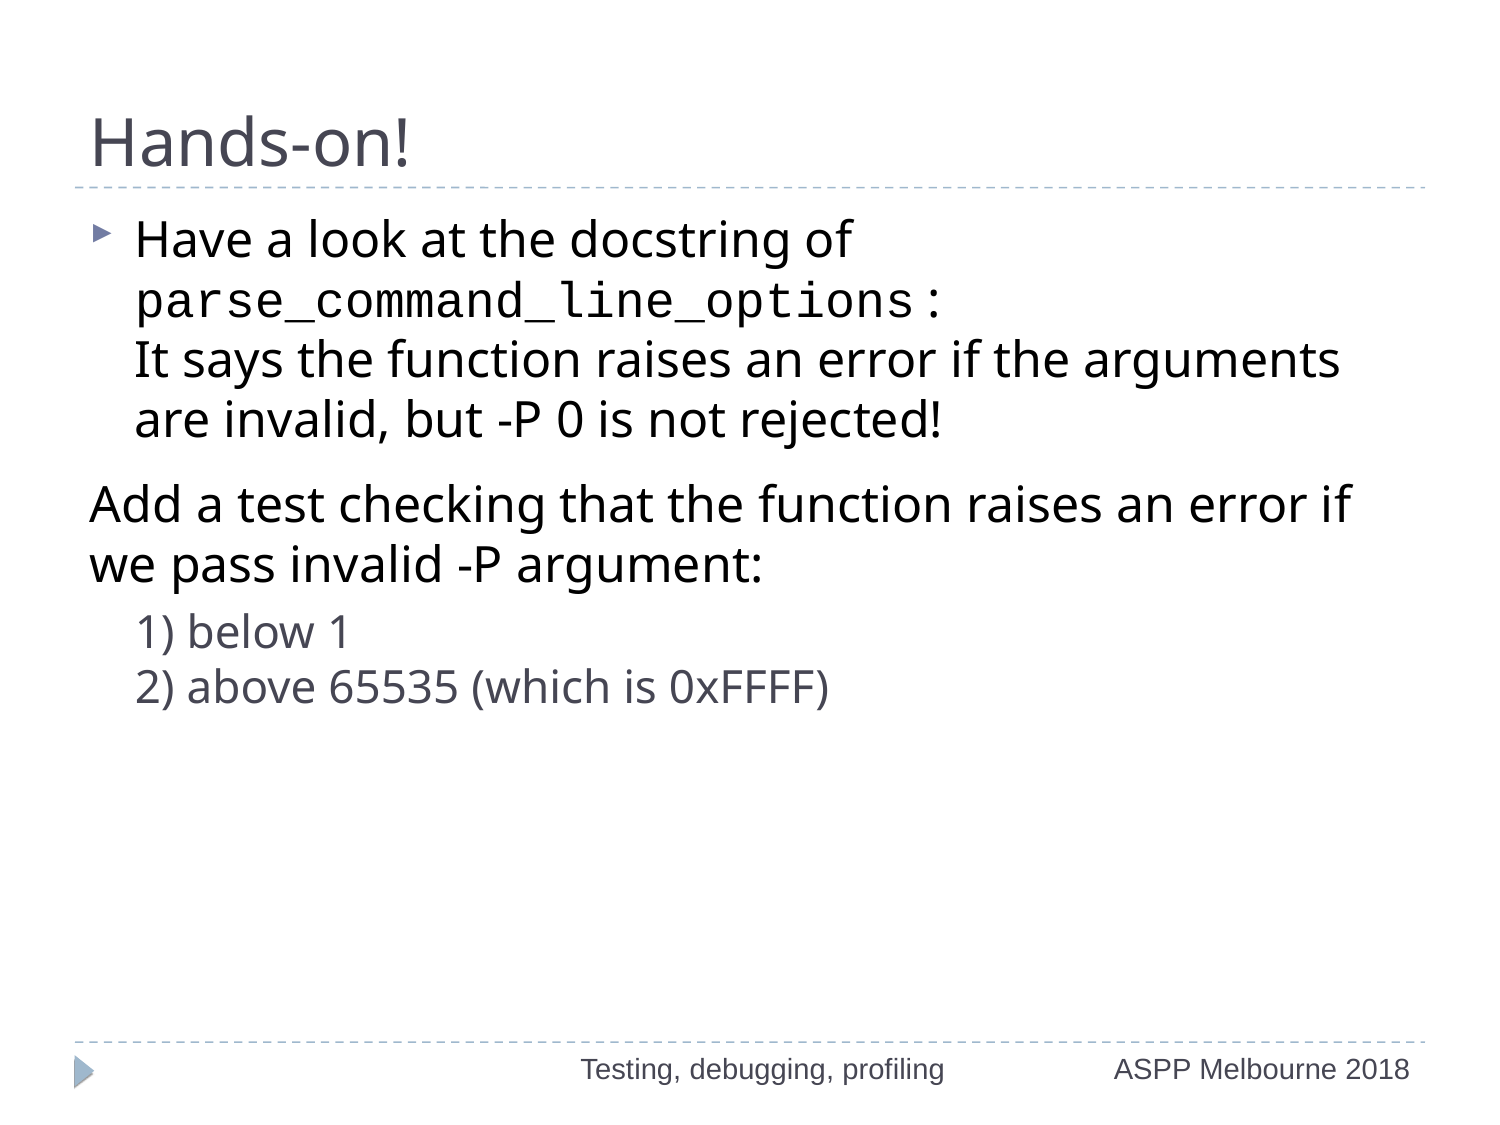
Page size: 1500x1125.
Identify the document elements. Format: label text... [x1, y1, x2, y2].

slide_number ASPP Melbourne 2018 [1051, 1042, 1426, 1103]
title Hands-on! [75, 24, 1425, 188]
list Have a look at the docstring of parse_command_line_options : It says the function raises an error if the arguments are invalid, but -P 0 is not rejected! Add a test checking that the function raises an error if we pass invalid -P argument: 1) below 1 2) above 65535 (which is 0xFFFF) [75, 200, 1425, 1010]
footer Testing, debugging, profiling [475, 1042, 1051, 1103]
